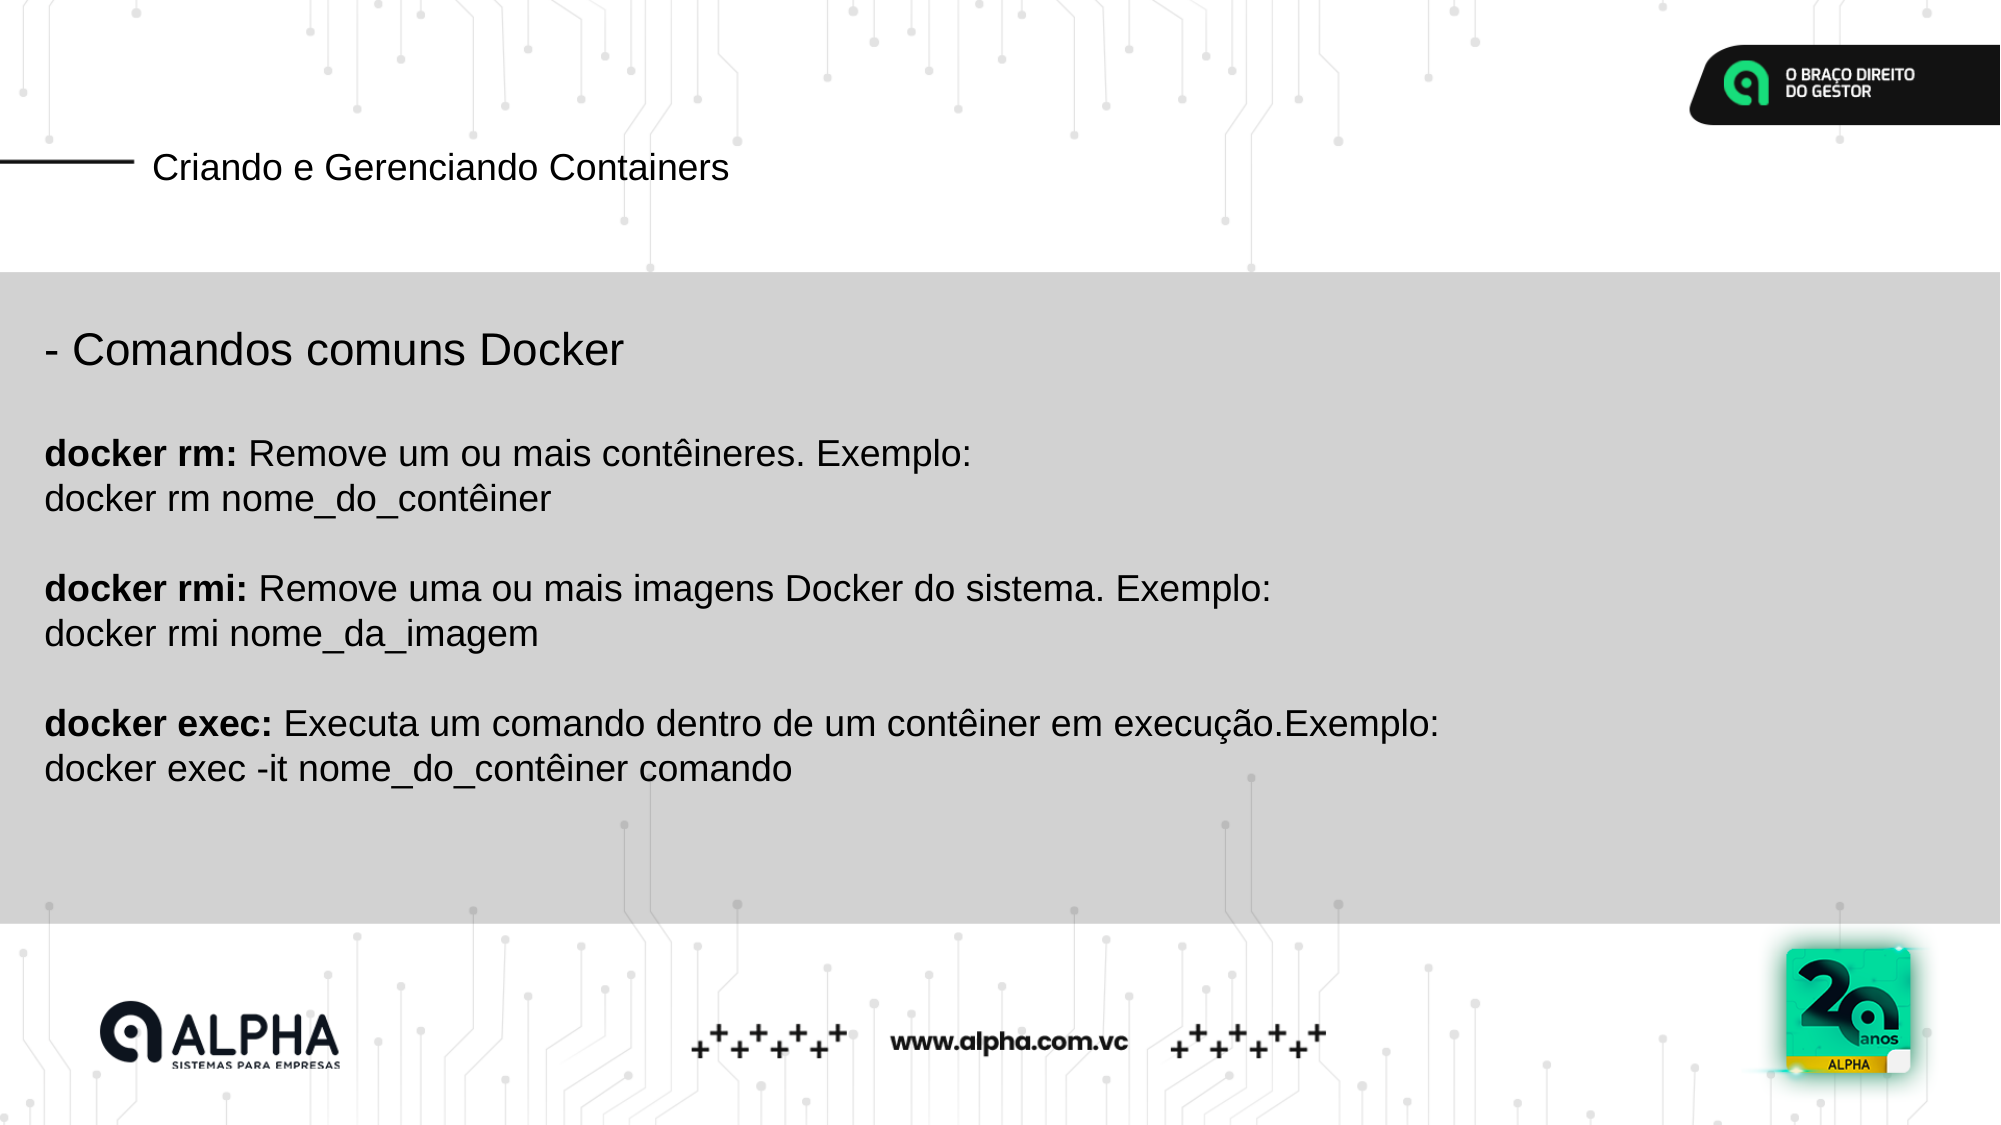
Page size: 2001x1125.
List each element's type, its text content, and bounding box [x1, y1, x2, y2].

picture [0, 0, 2000, 1125]
text_box - Comandos comuns Docker docker rm: Remove um ou mais contêineres. Exemplo: docker rm nome_do_contêiner docker rmi: Remove uma ou mais imagens Docker do sistema. Exemplo: docker rmi nome_da_imagem docker exec: Executa um comando dentro de um contêiner em execução.Exemplo: docker exec -it nome_do_contêiner comando [29, 311, 1969, 532]
text_box Criando e Gerenciando Containers [137, 59, 1862, 277]
